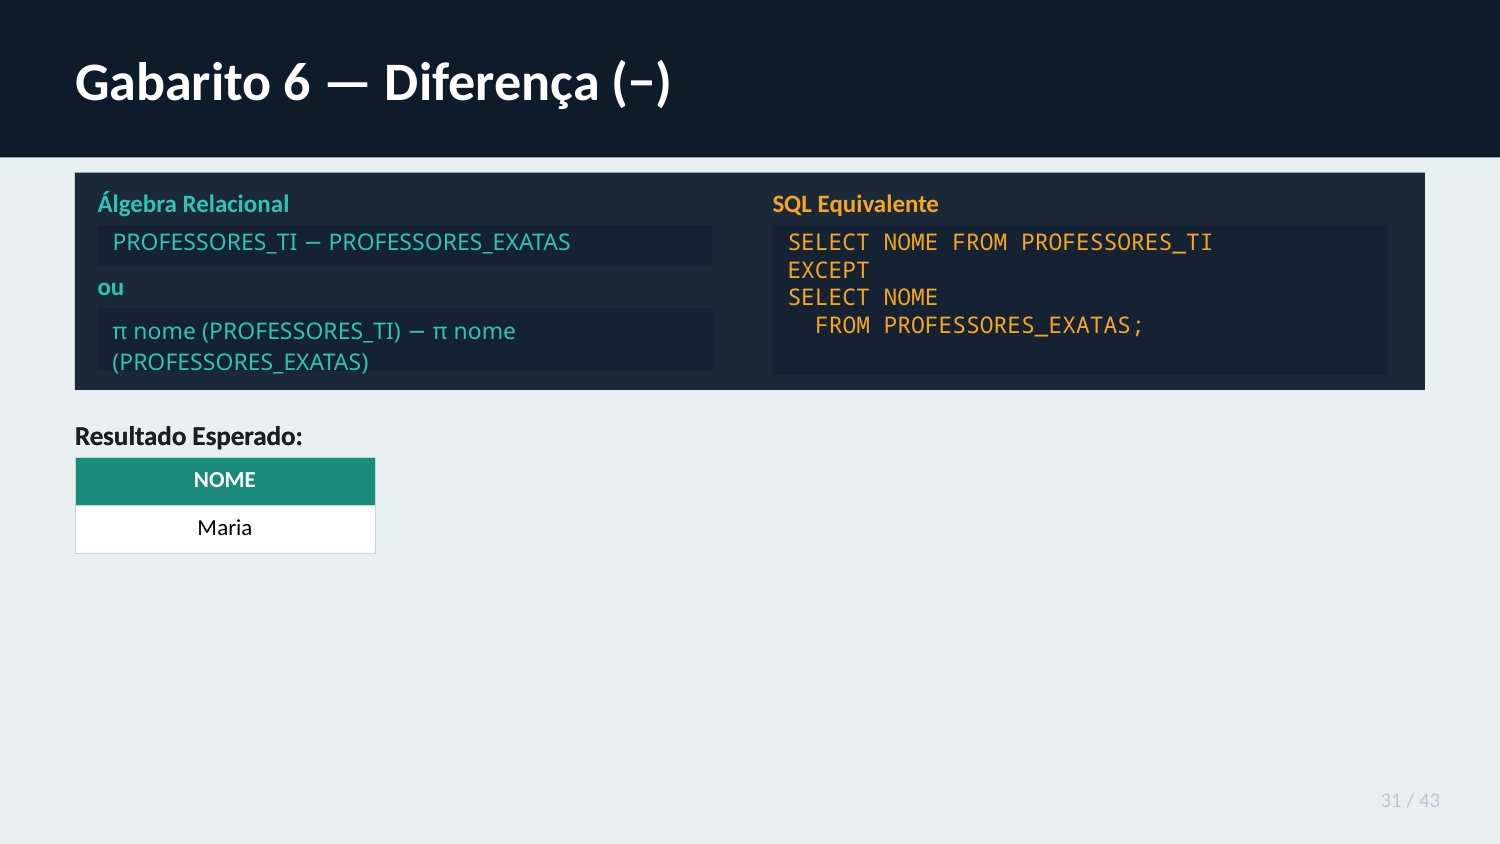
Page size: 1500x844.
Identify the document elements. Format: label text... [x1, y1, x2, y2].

text_box PROFESSORES_TI − PROFESSORES_EXATAS [112, 228, 698, 262]
text_box SELECT NOME FROM PROFESSORES_TI EXCEPT SELECT NOME FROM PROFESSORES_EXATAS; [787, 228, 1373, 371]
text_box Álgebra Relacional [97, 179, 713, 225]
text_box [0, 0, 1500, 158]
text_box ou [97, 262, 713, 307]
text_box Gabarito 6 — Diferença (−) [74, 22, 1425, 135]
text_box 31 / 43 [1274, 772, 1455, 825]
table_cell Maria [76, 506, 375, 553]
text_box SQL Equivalente [772, 179, 1388, 224]
text_box Resultado Esperado: [75, 412, 525, 458]
text_box π nome (PROFESSORES_TI) − π nome (PROFESSORES_EXATAS) [97, 307, 713, 371]
table_header NOME [76, 458, 375, 505]
text_box [74, 172, 1425, 390]
